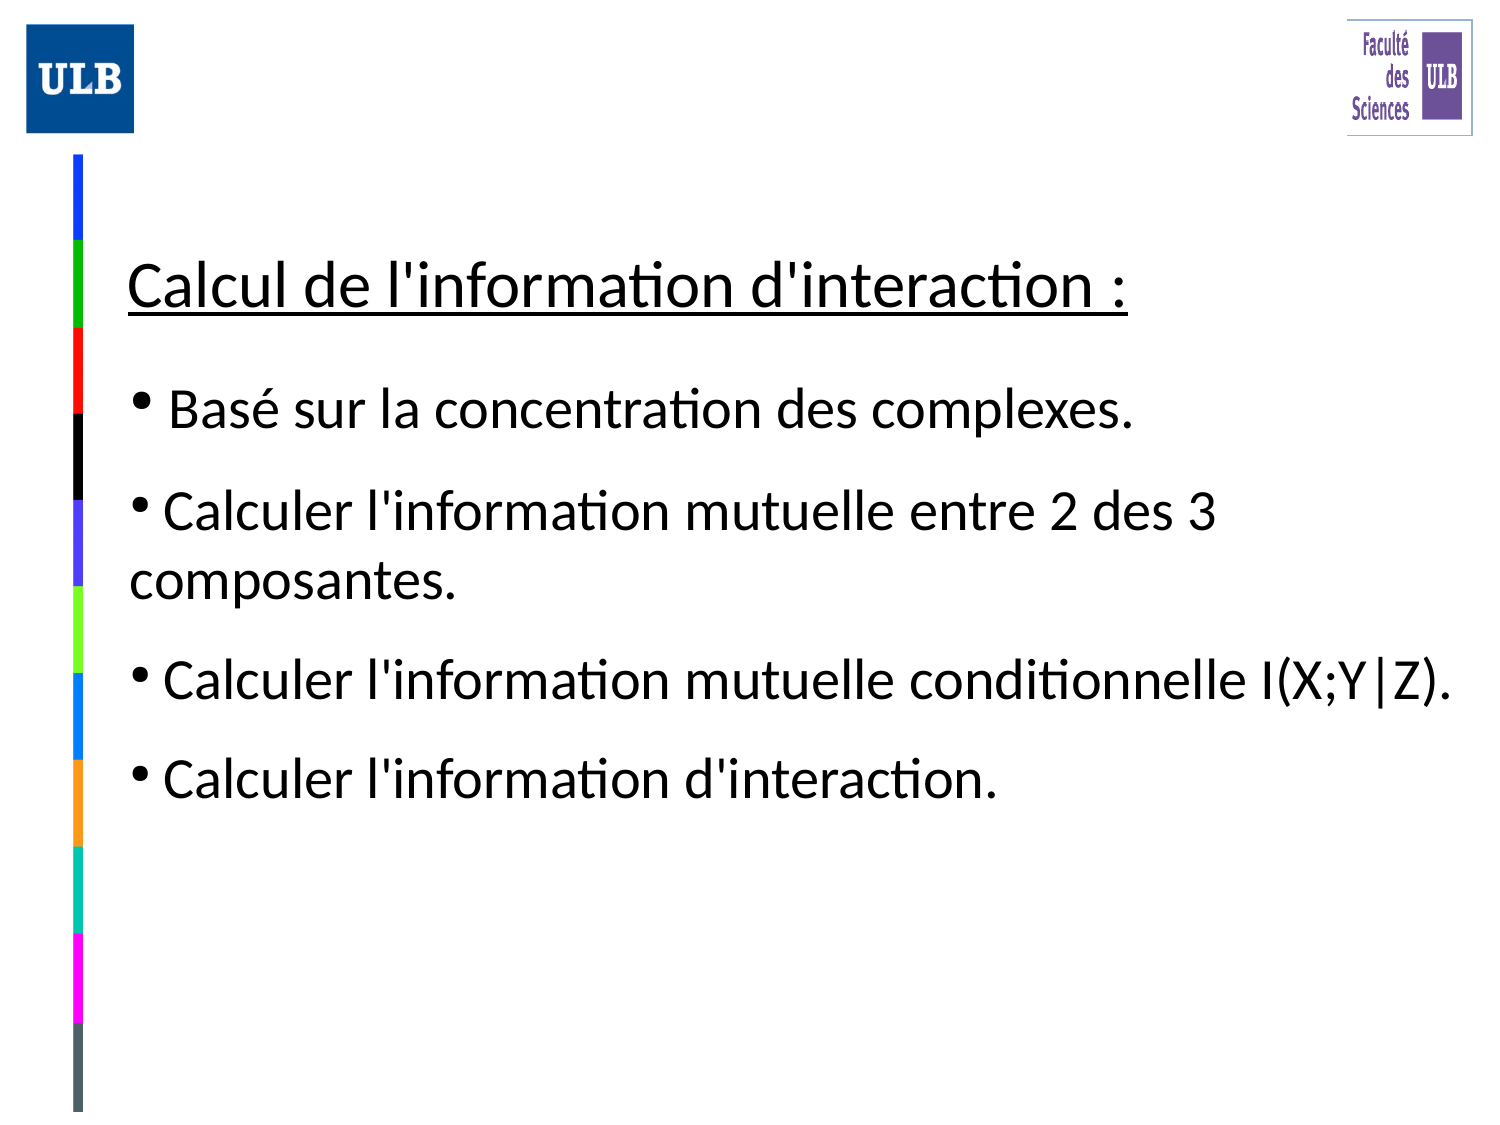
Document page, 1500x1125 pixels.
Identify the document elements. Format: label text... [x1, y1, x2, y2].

picture [74, 155, 83, 1111]
picture [1345, 21, 1471, 135]
picture [7, 24, 142, 143]
subtitle Basé sur la concentration des complexes. Calculer l'information mutuelle entre 2 des 3 composantes. Calculer l'information mutuelle conditionnelle I(X;Y|Z). Calculer l'information d'interaction. [129, 362, 1477, 1099]
title Calcul de l'information d'interaction : [112, 160, 1388, 402]
